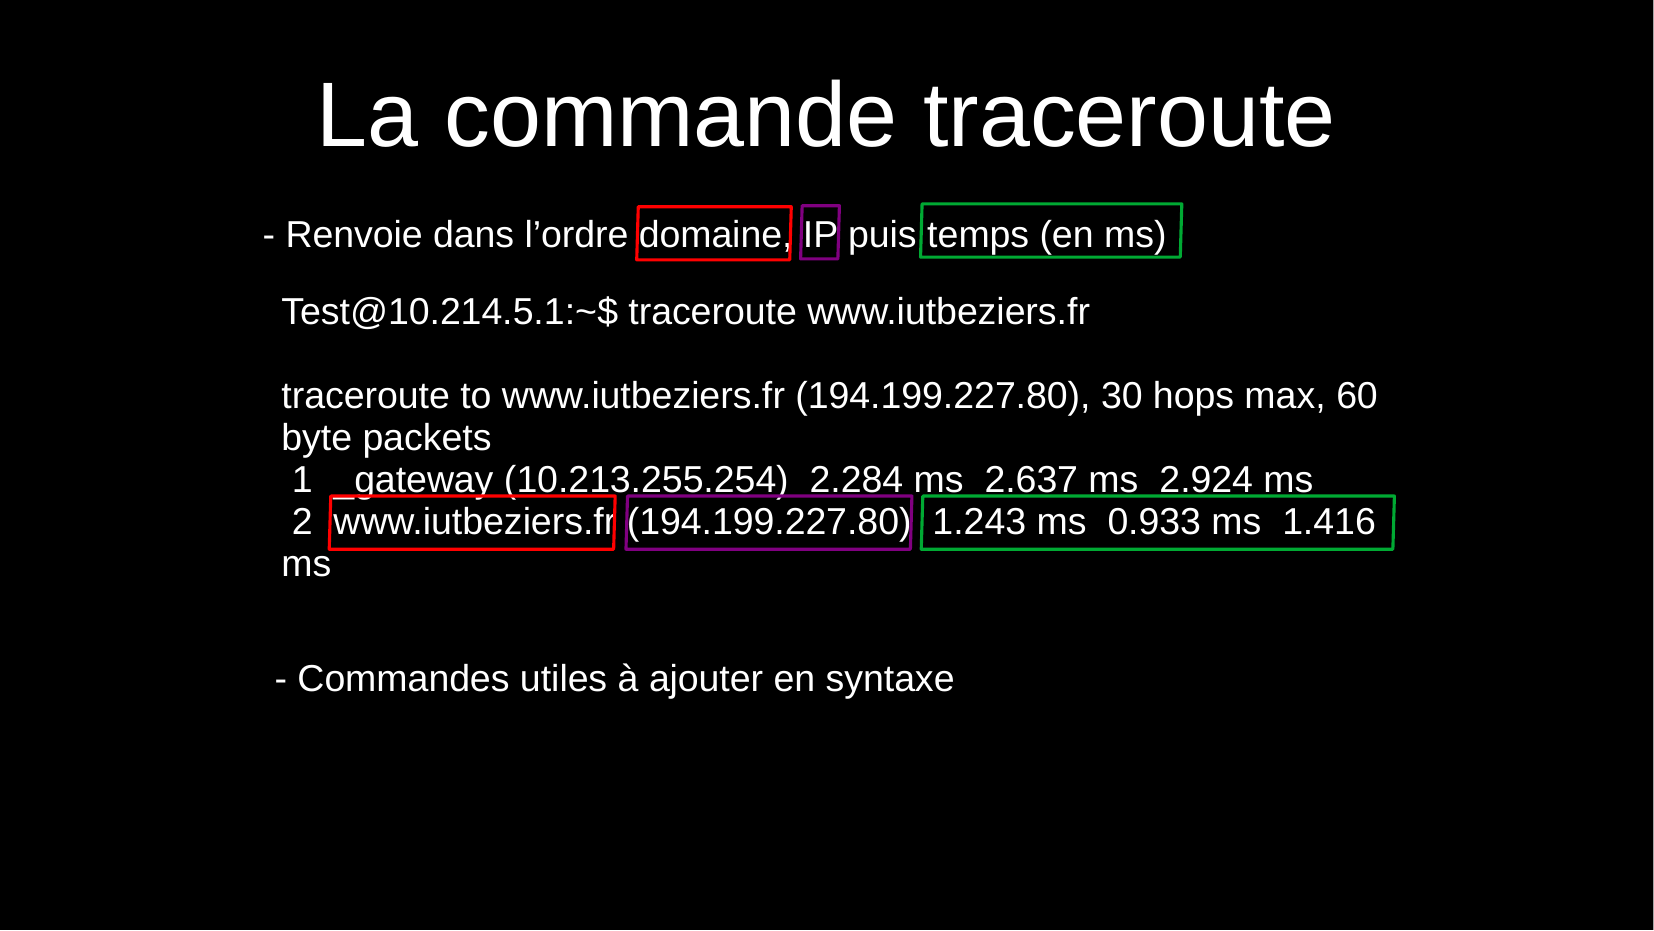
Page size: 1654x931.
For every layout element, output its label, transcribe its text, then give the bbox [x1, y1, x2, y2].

text_box Test@10.214.5.1:~$ traceroute www.iutbeziers.fr traceroute to www.iutbeziers.fr (194.199.227.80), 30 hops max, 60 byte packets 1 _gateway (10.213.255.254) 2.284 ms 2.637 ms 2.924 ms 2 www.iutbeziers.fr (194.199.227.80) 1.243 ms 0.933 ms 1.416 ms [266, 283, 1418, 719]
title La commande traceroute [82, 37, 1571, 193]
text_box - Renvoie dans l’ordre domaine, IP puis temps (en ms) [639, 209, 789, 258]
text_box - Renvoie dans l’ordre domaine, IP puis temps (en ms) [803, 208, 837, 257]
text_box - Renvoie dans l’ordre domaine, IP puis temps (en ms) [248, 205, 1465, 305]
text_box - Commandes utiles à ajouter en syntaxe [259, 649, 1347, 707]
text_box - Renvoie dans l’ordre domaine, IP puis temps (en ms) [923, 206, 1180, 255]
